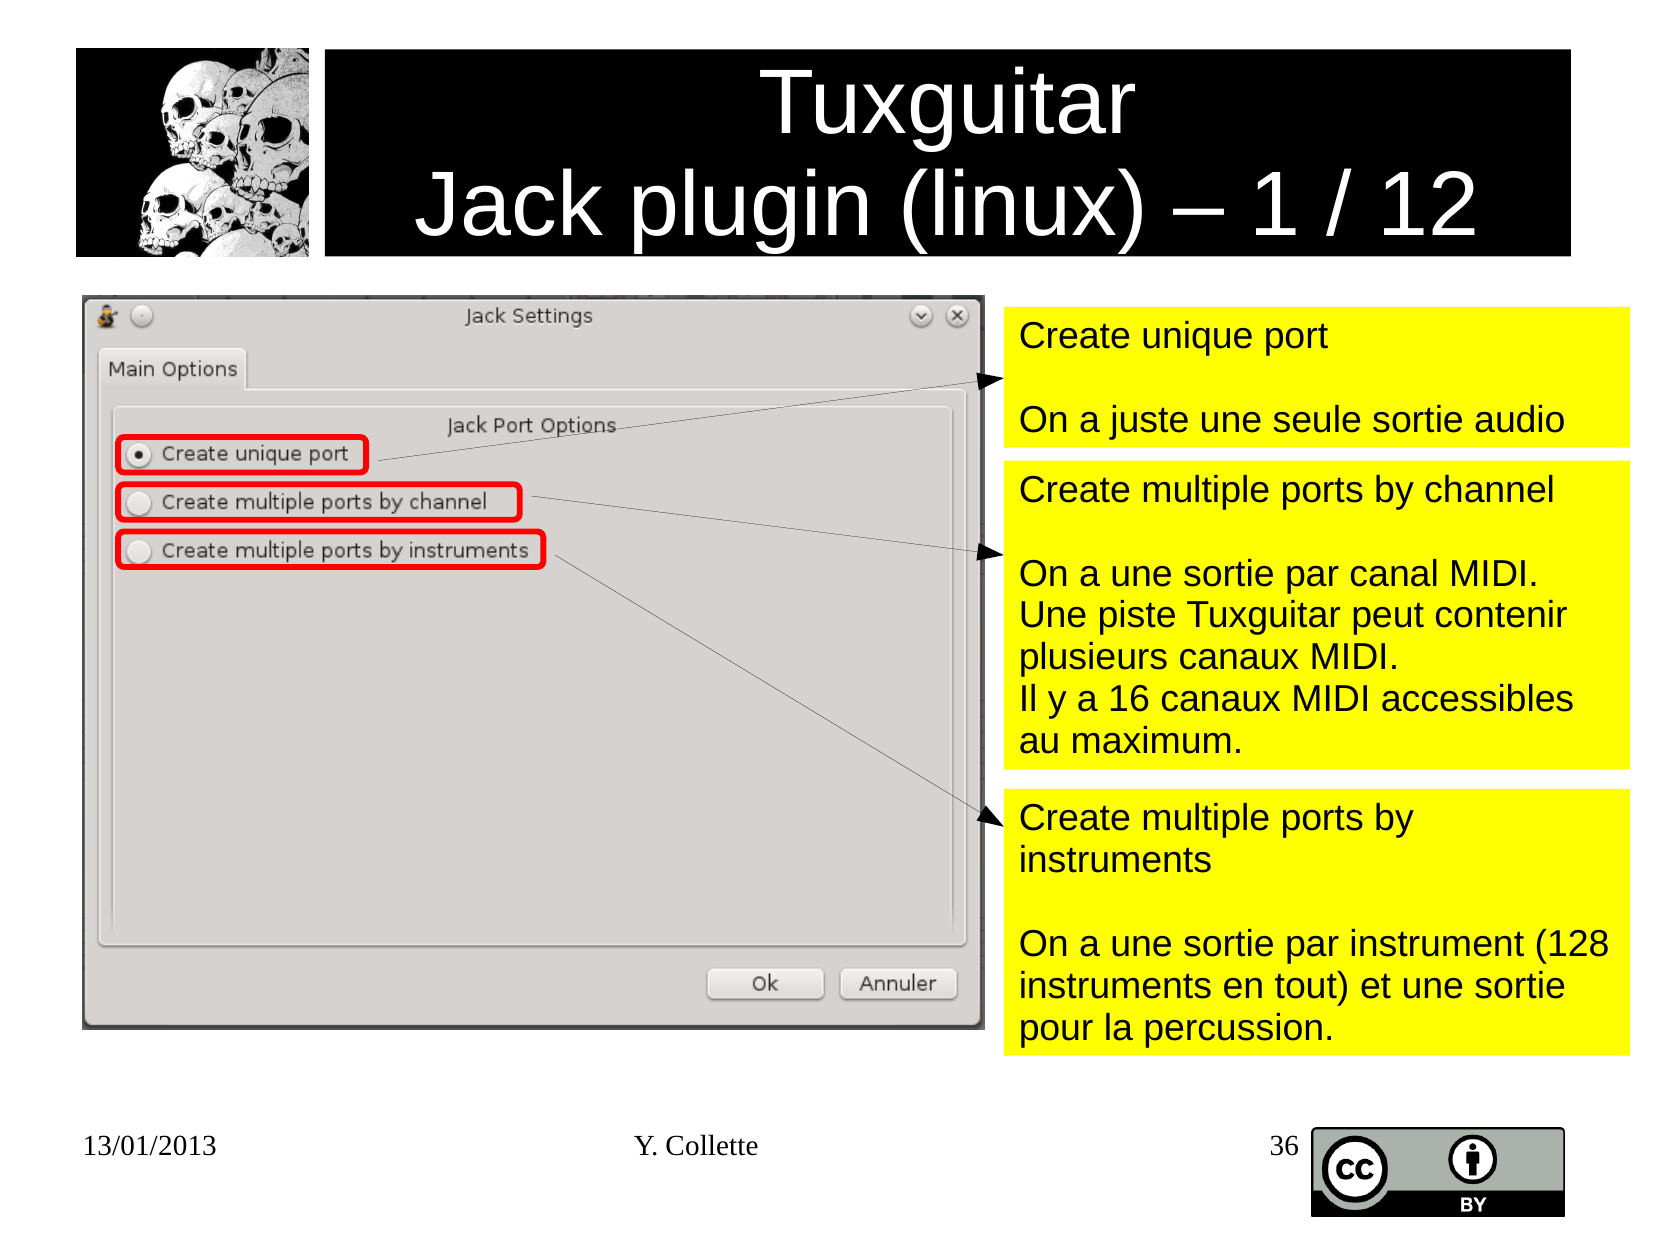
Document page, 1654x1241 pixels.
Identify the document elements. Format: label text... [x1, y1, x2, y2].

picture [76, 48, 309, 257]
picture [1311, 1127, 1565, 1217]
text_box Create multiple ports by instruments On a une sortie par instrument (128 instruments en tout) et une sortie pour la percussion. [1003, 788, 1630, 1056]
text_box Create unique port On a juste une seule sortie audio [1003, 306, 1630, 448]
picture [82, 295, 985, 1030]
text_box Create multiple ports by channel On a une sortie par canal MIDI. Une piste Tuxguitar peut contenir plusieurs canaux MIDI. Il y a 16 canaux MIDI accessibles au maximum. [1003, 460, 1630, 770]
title Tuxguitar Jack plugin (linux) – 1 / 12 [324, 49, 1571, 257]
